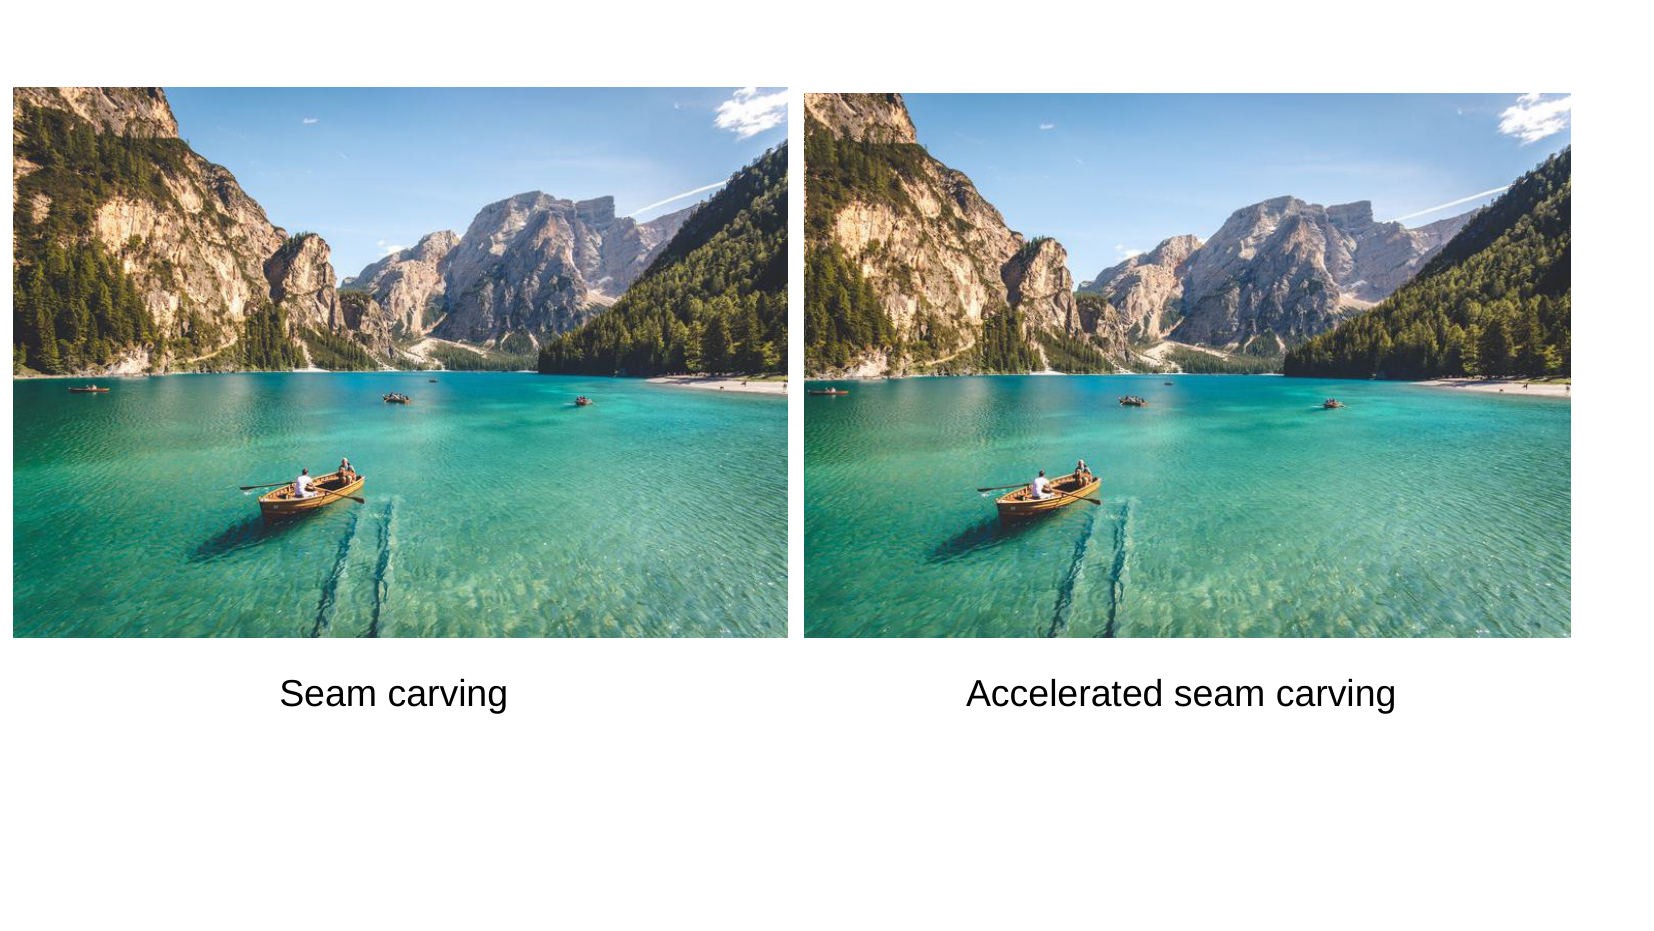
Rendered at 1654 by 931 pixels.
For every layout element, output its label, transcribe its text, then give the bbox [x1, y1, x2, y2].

picture [13, 87, 788, 638]
picture [804, 93, 1571, 638]
text_box Accelerated seam carving [824, 674, 1538, 713]
text_box Seam carving [37, 674, 750, 713]
